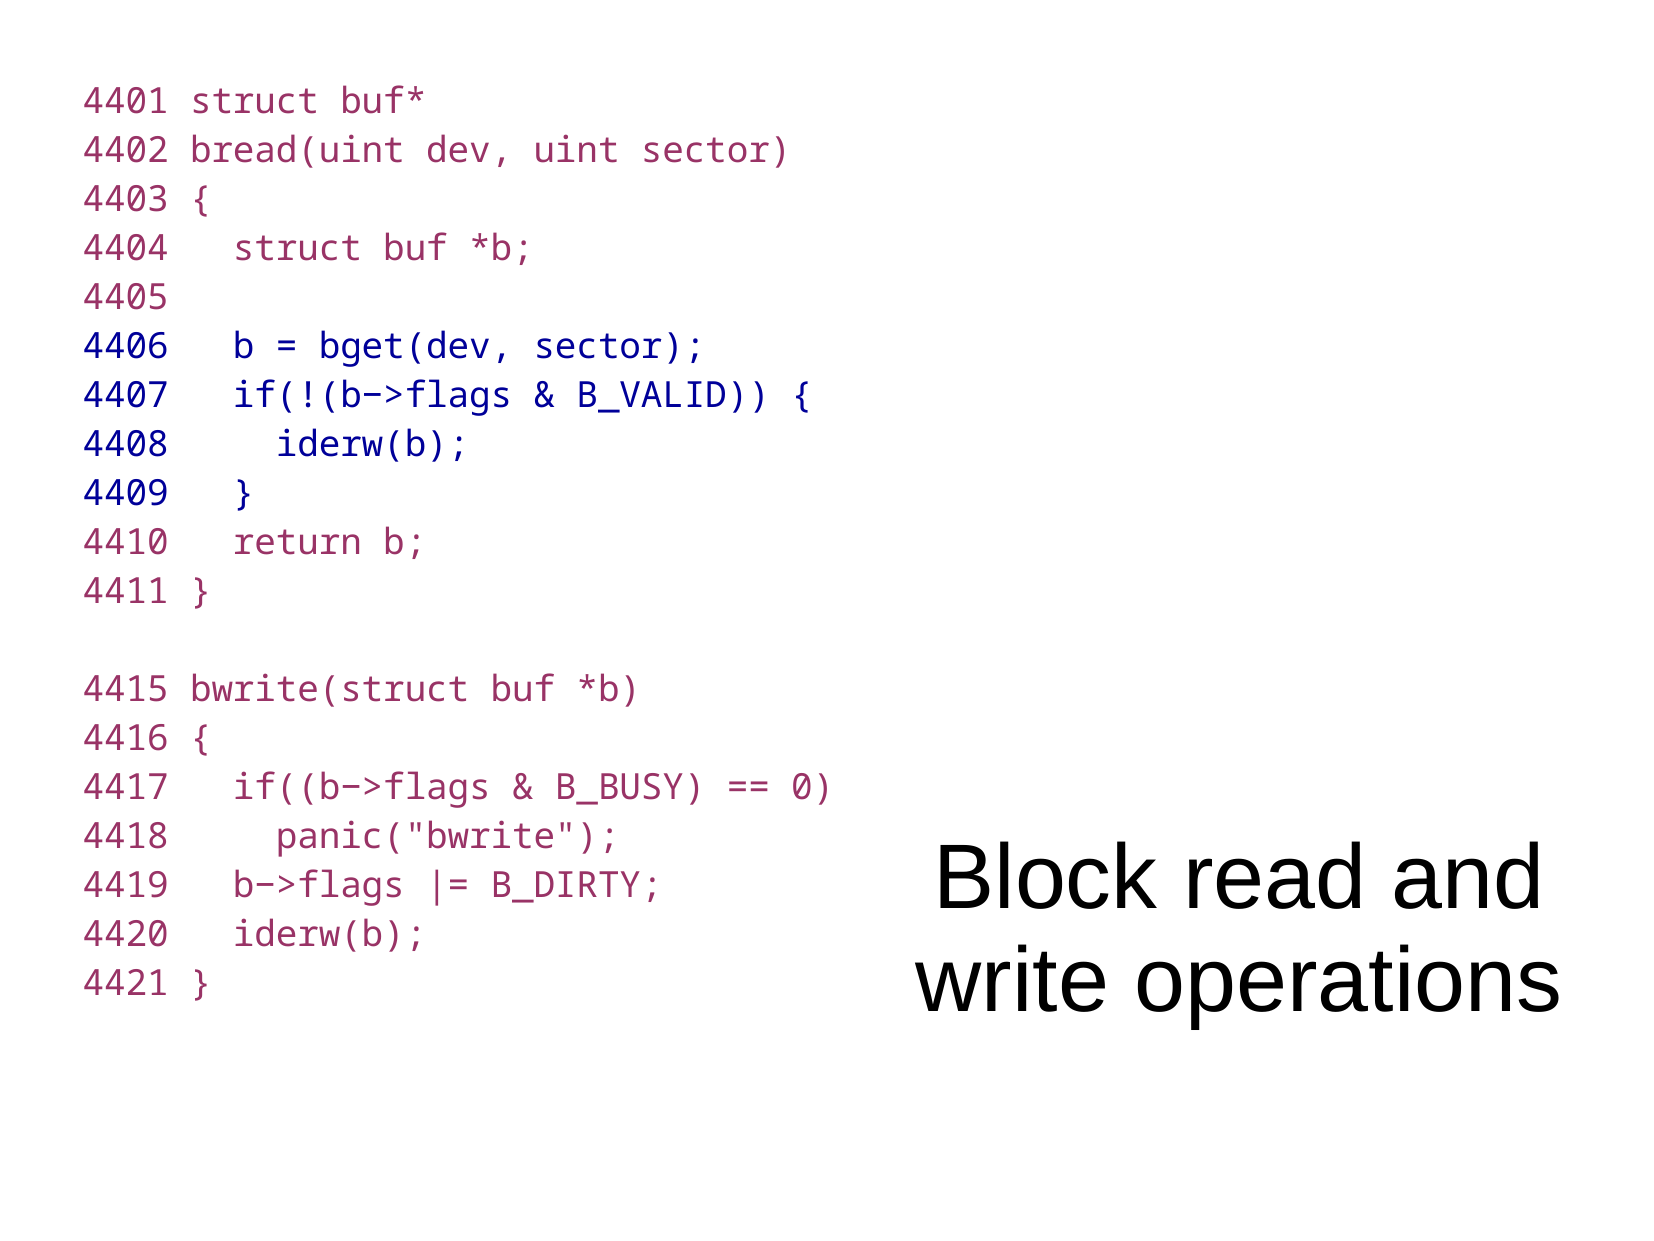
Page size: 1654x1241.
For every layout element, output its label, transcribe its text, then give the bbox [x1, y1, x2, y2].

list 4401 struct buf* 4402 bread(uint dev, uint sector) 4403 { 4404 struct buf *b; 4405 4406 b = bget(dev, sector); 4407 if(!(b−>flags & B_VALID)) { 4408 iderw(b); 4409 } 4410 return b; 4411 } 4415 bwrite(struct buf *b) 4416 { 4417 if((b−>flags & B_BUSY) == 0) 4418 panic("bwrite"); 4419 b−>flags |= B_DIRTY; 4420 iderw(b); 4421 } [82, 75, 1571, 1010]
title Block read and write operations [904, 825, 1576, 1033]
